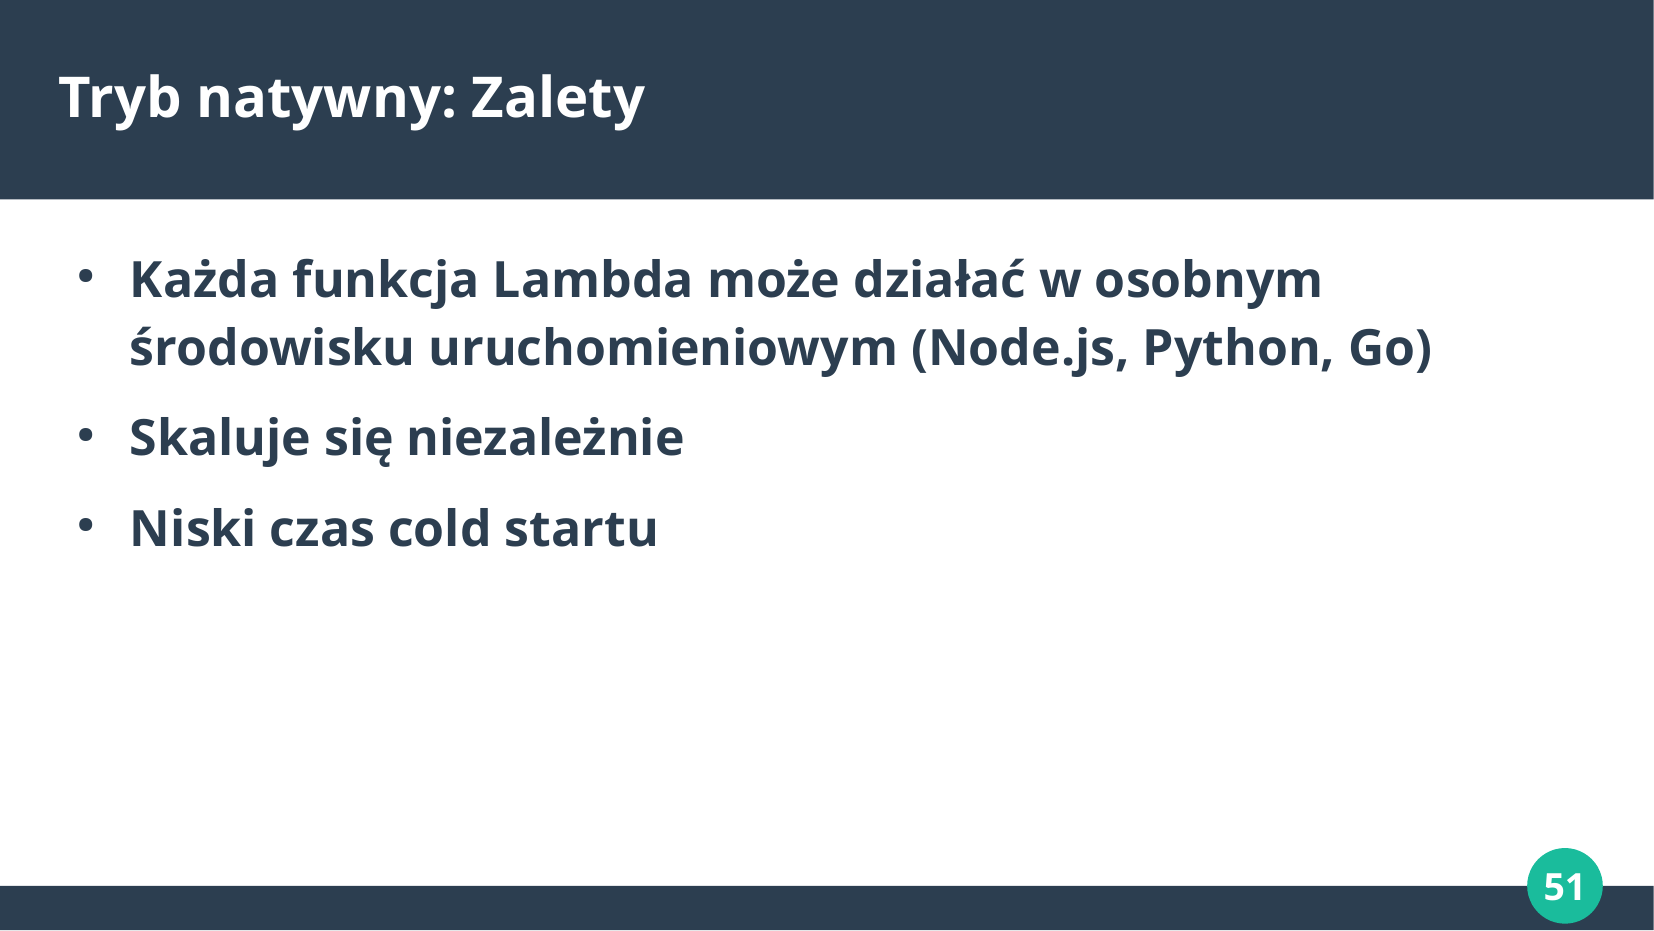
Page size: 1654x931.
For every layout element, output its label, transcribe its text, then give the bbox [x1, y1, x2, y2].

list Każda funkcja Lambda może działać w osobnym środowisku uruchomieniowym (Node.js, Python, Go) Skaluje się niezależnie Niski czas cold startu [59, 243, 1538, 864]
title Tryb natywny: Zalety [59, 37, 1595, 156]
